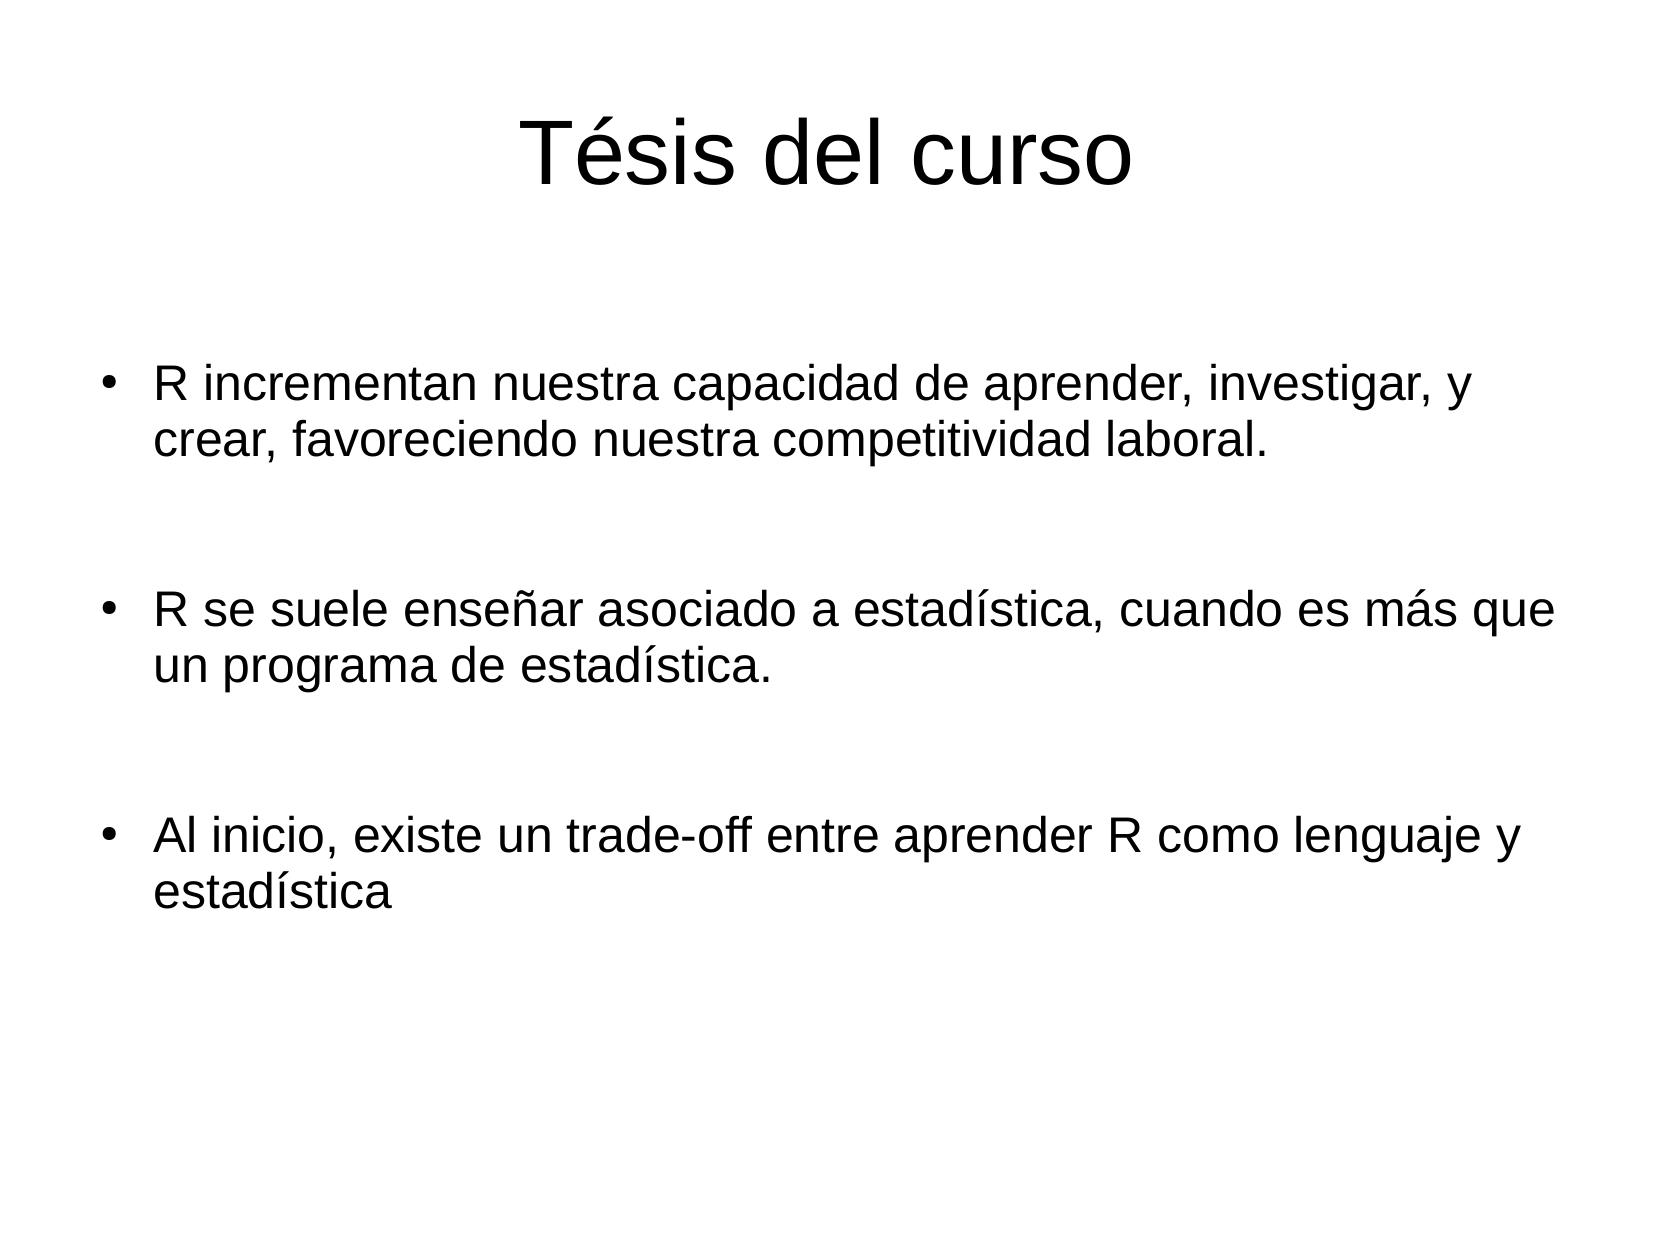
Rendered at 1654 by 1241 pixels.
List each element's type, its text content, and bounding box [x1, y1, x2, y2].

list R incrementan nuestra capacidad de aprender, investigar, y crear, favoreciendo nuestra competitividad laboral. R se suele enseñar asociado a estadística, cuando es más que un programa de estadística. Al inicio, existe un trade-off entre aprender R como lenguaje y estadística [82, 355, 1571, 1075]
title Tésis del curso [82, 49, 1571, 257]
